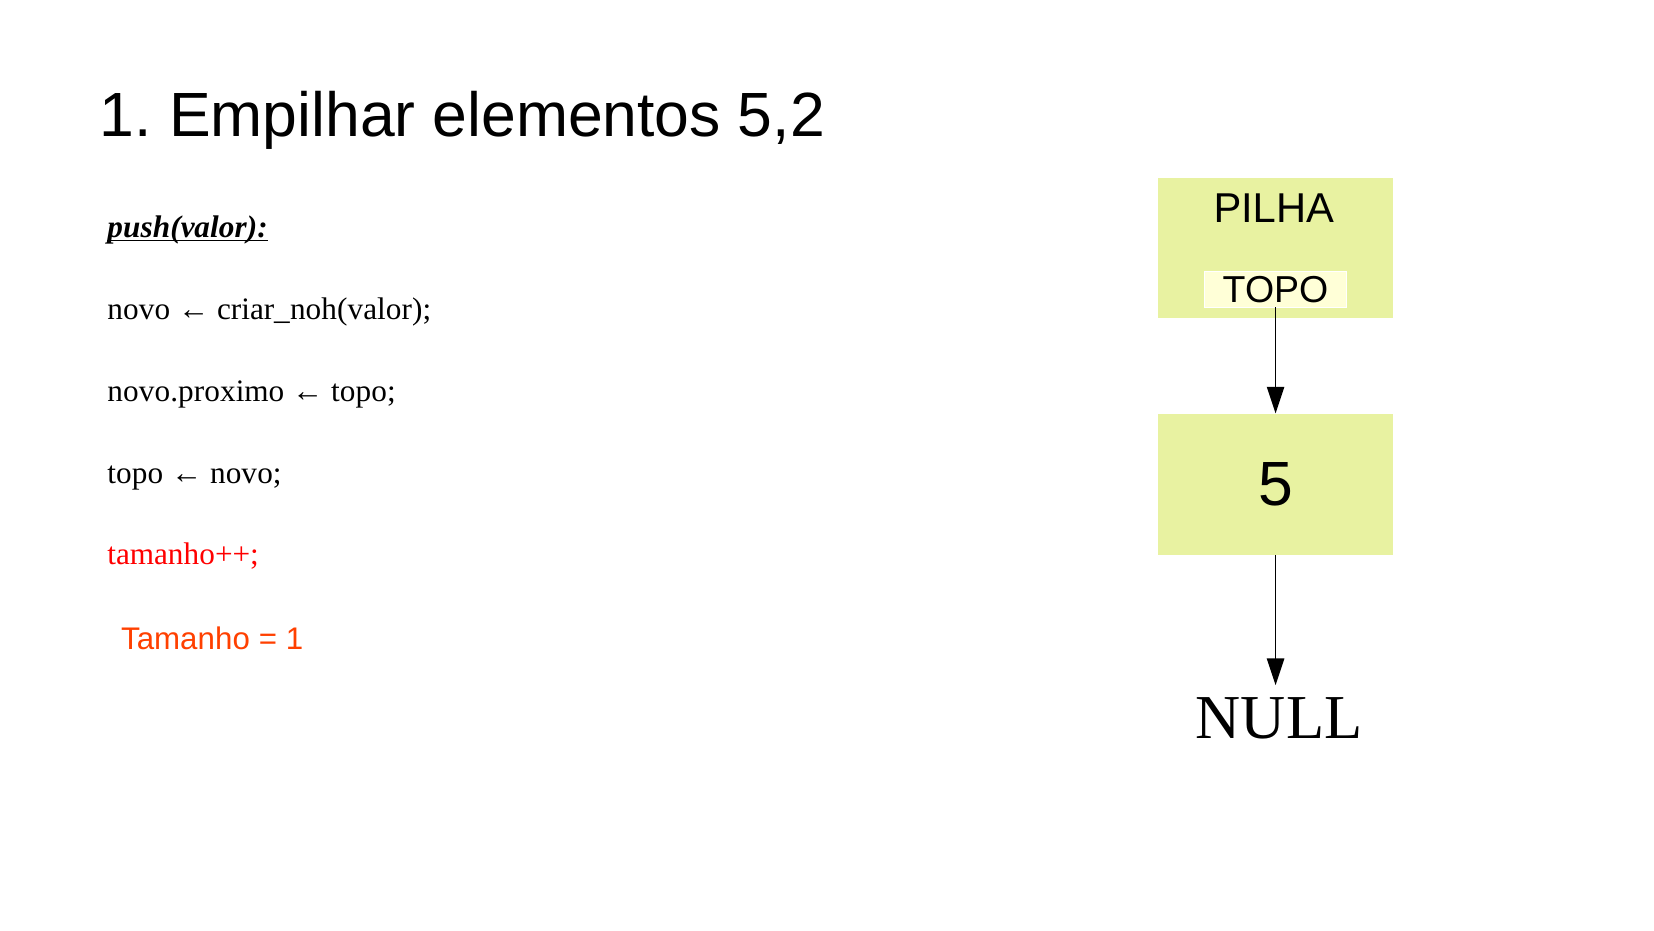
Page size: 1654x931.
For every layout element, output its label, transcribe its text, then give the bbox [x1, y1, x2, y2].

title 1. Empilhar elementos 5,2 [82, 37, 1571, 193]
text_box TOPO [1204, 271, 1347, 308]
text_box PILHA [1198, 177, 1353, 239]
text_box push(valor): novo ← criar_noh(valor); novo.proximo ← topo; topo ← novo; tamanho++; [92, 199, 544, 579]
text_box NULL [1181, 675, 1382, 756]
text_box [1157, 177, 1394, 319]
text_box 5 [1157, 413, 1394, 556]
text_box Tamanho = 1 [106, 614, 321, 664]
